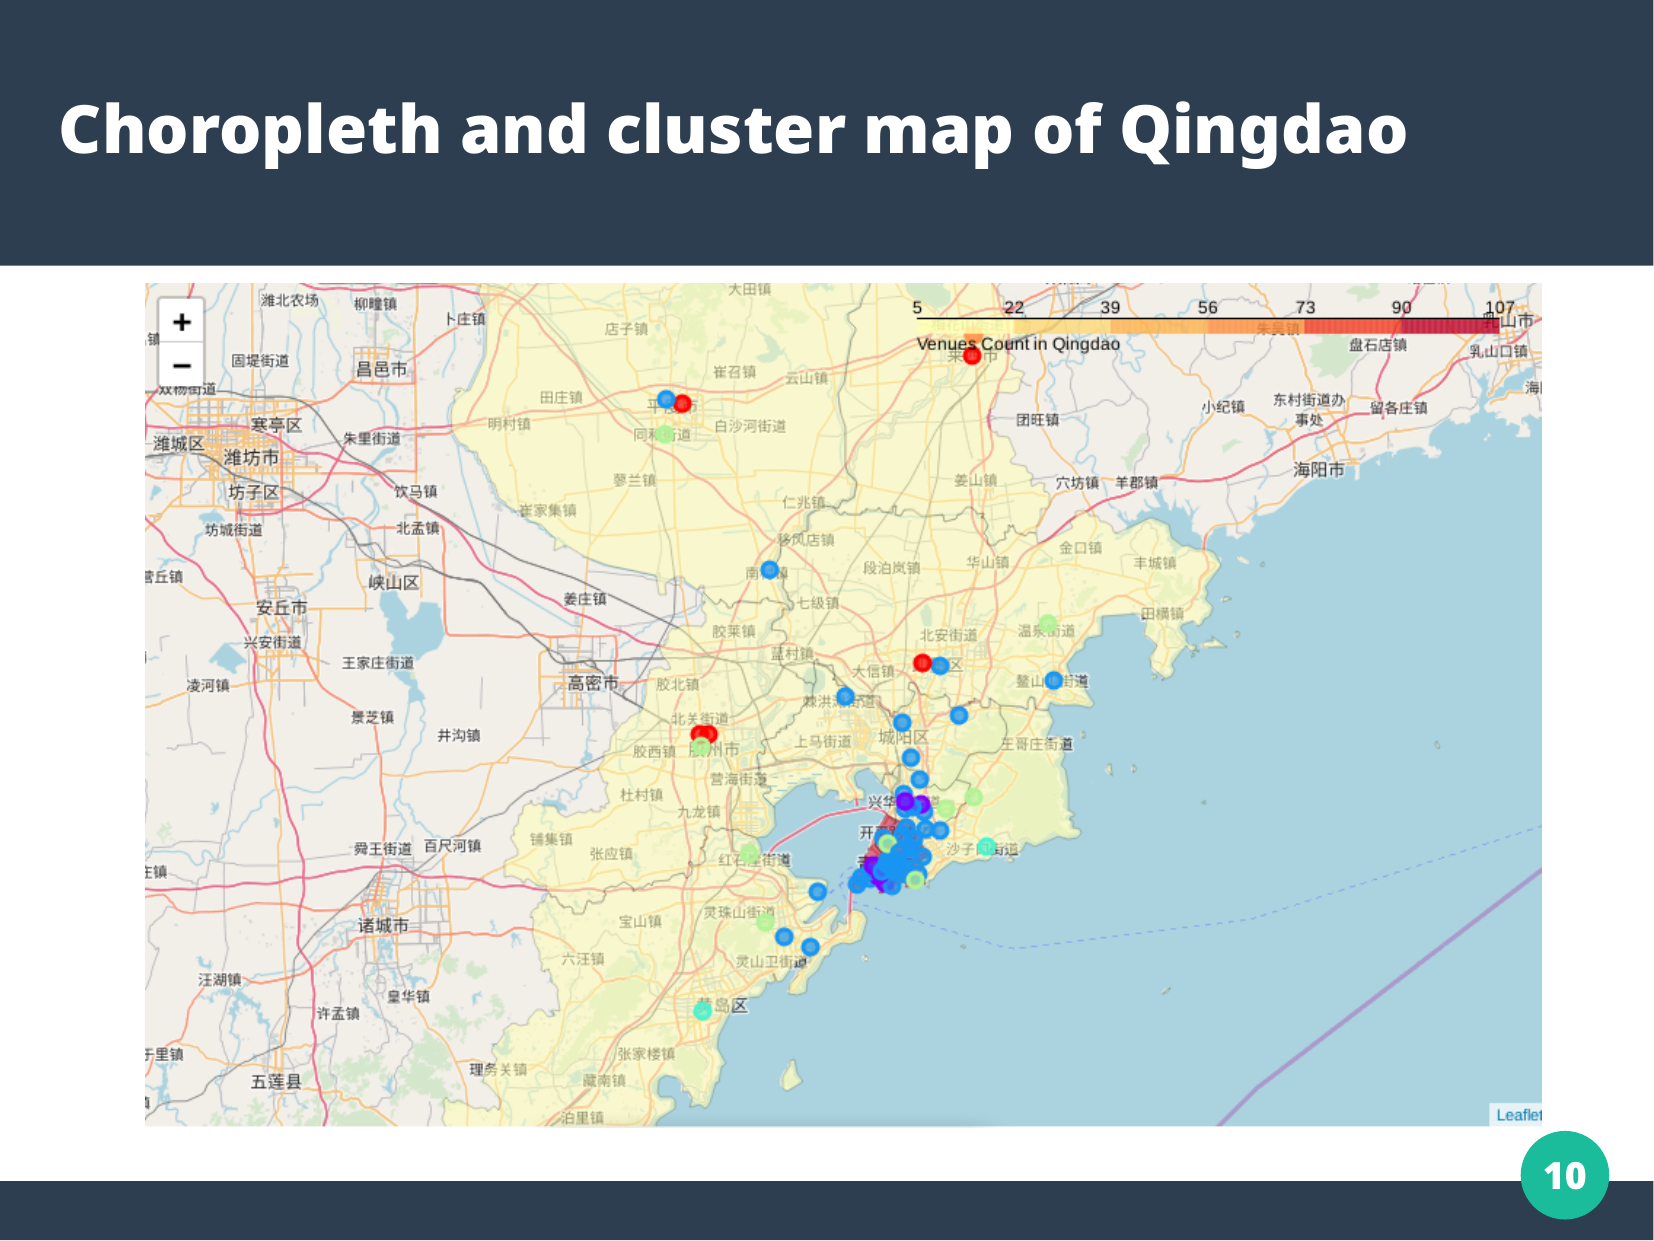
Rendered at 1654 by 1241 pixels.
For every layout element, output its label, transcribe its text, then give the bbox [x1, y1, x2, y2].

title Choropleth and cluster map of Qingdao [59, 49, 1595, 207]
picture [145, 283, 1542, 1128]
